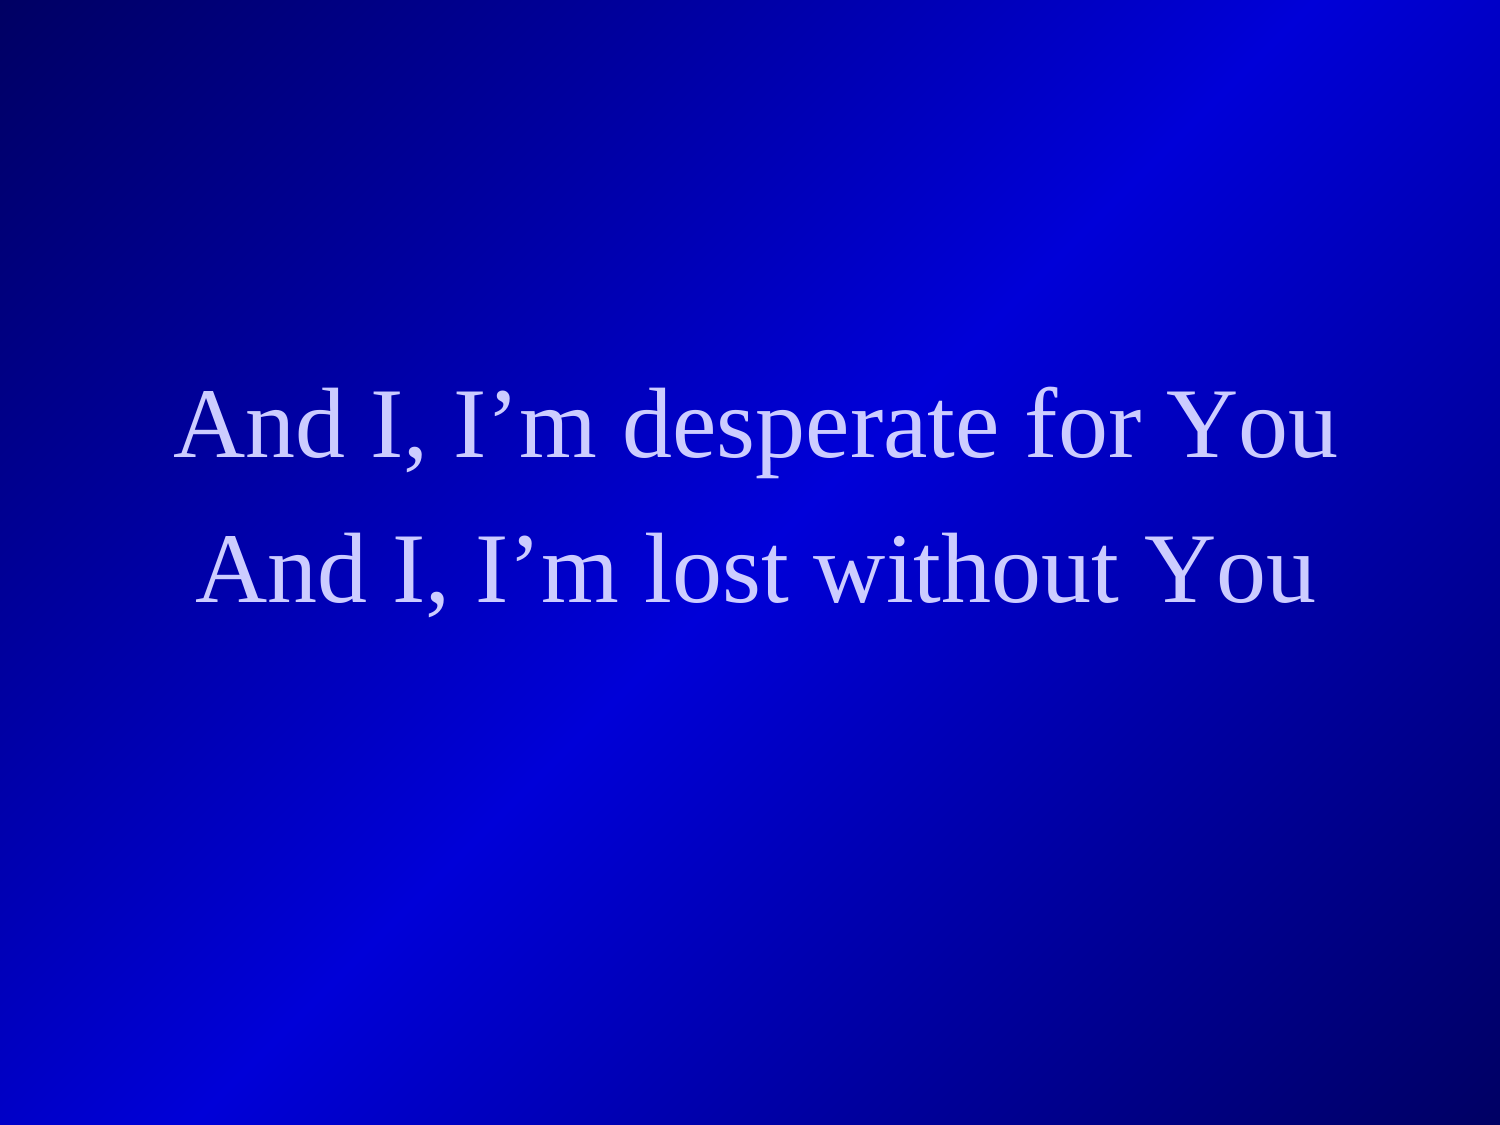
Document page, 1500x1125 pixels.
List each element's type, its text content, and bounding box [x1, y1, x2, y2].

subtitle And I, I’m desperate for You And I, I’m lost without You [112, 350, 1401, 925]
